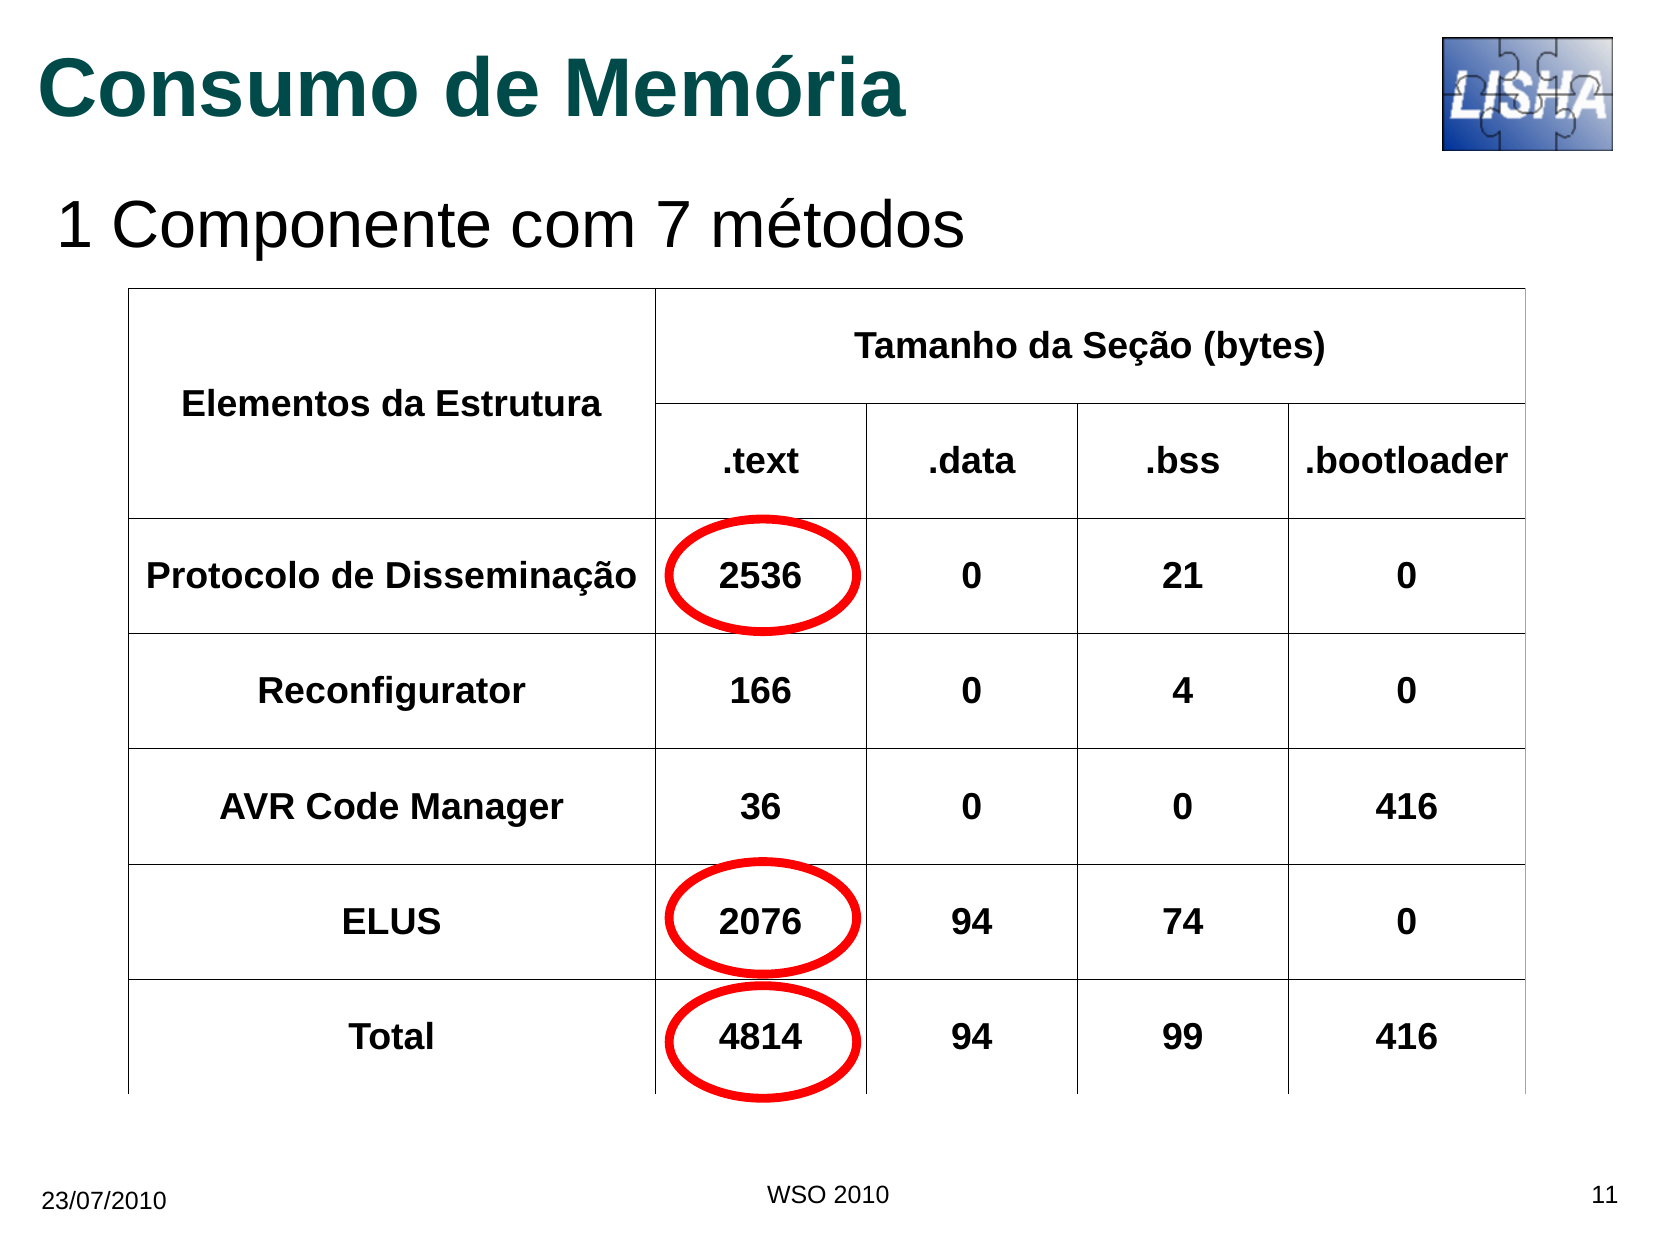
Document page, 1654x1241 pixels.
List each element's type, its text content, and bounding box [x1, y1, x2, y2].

picture [1442, 37, 1613, 151]
list 1 Componente com 7 métodos [37, 187, 1613, 1163]
title Consumo de Memória [37, 37, 1426, 151]
